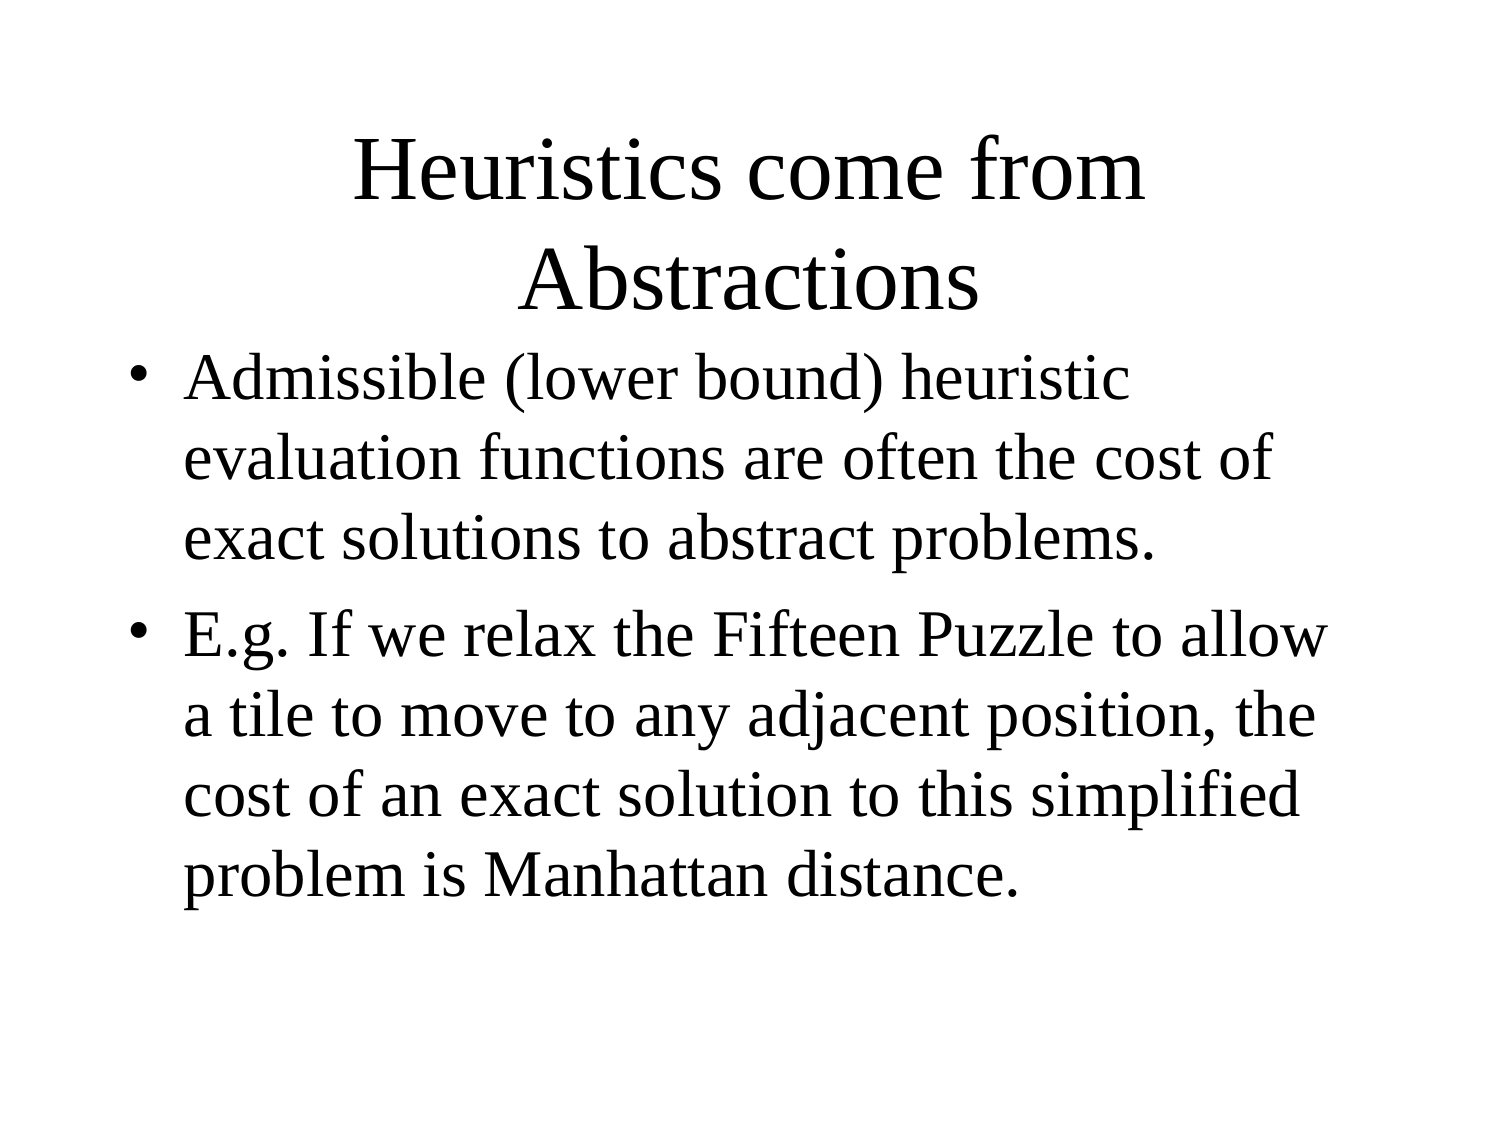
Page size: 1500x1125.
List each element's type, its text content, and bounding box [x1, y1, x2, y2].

list Admissible (lower bound) heuristic evaluation functions are often the cost of exact solutions to abstract problems. E.g. If we relax the Fifteen Puzzle to allow a tile to move to any adjacent position, the cost of an exact solution to this simplified problem is Manhattan distance. [112, 324, 1388, 1000]
title Heuristics come from Abstractions [112, 99, 1388, 288]
